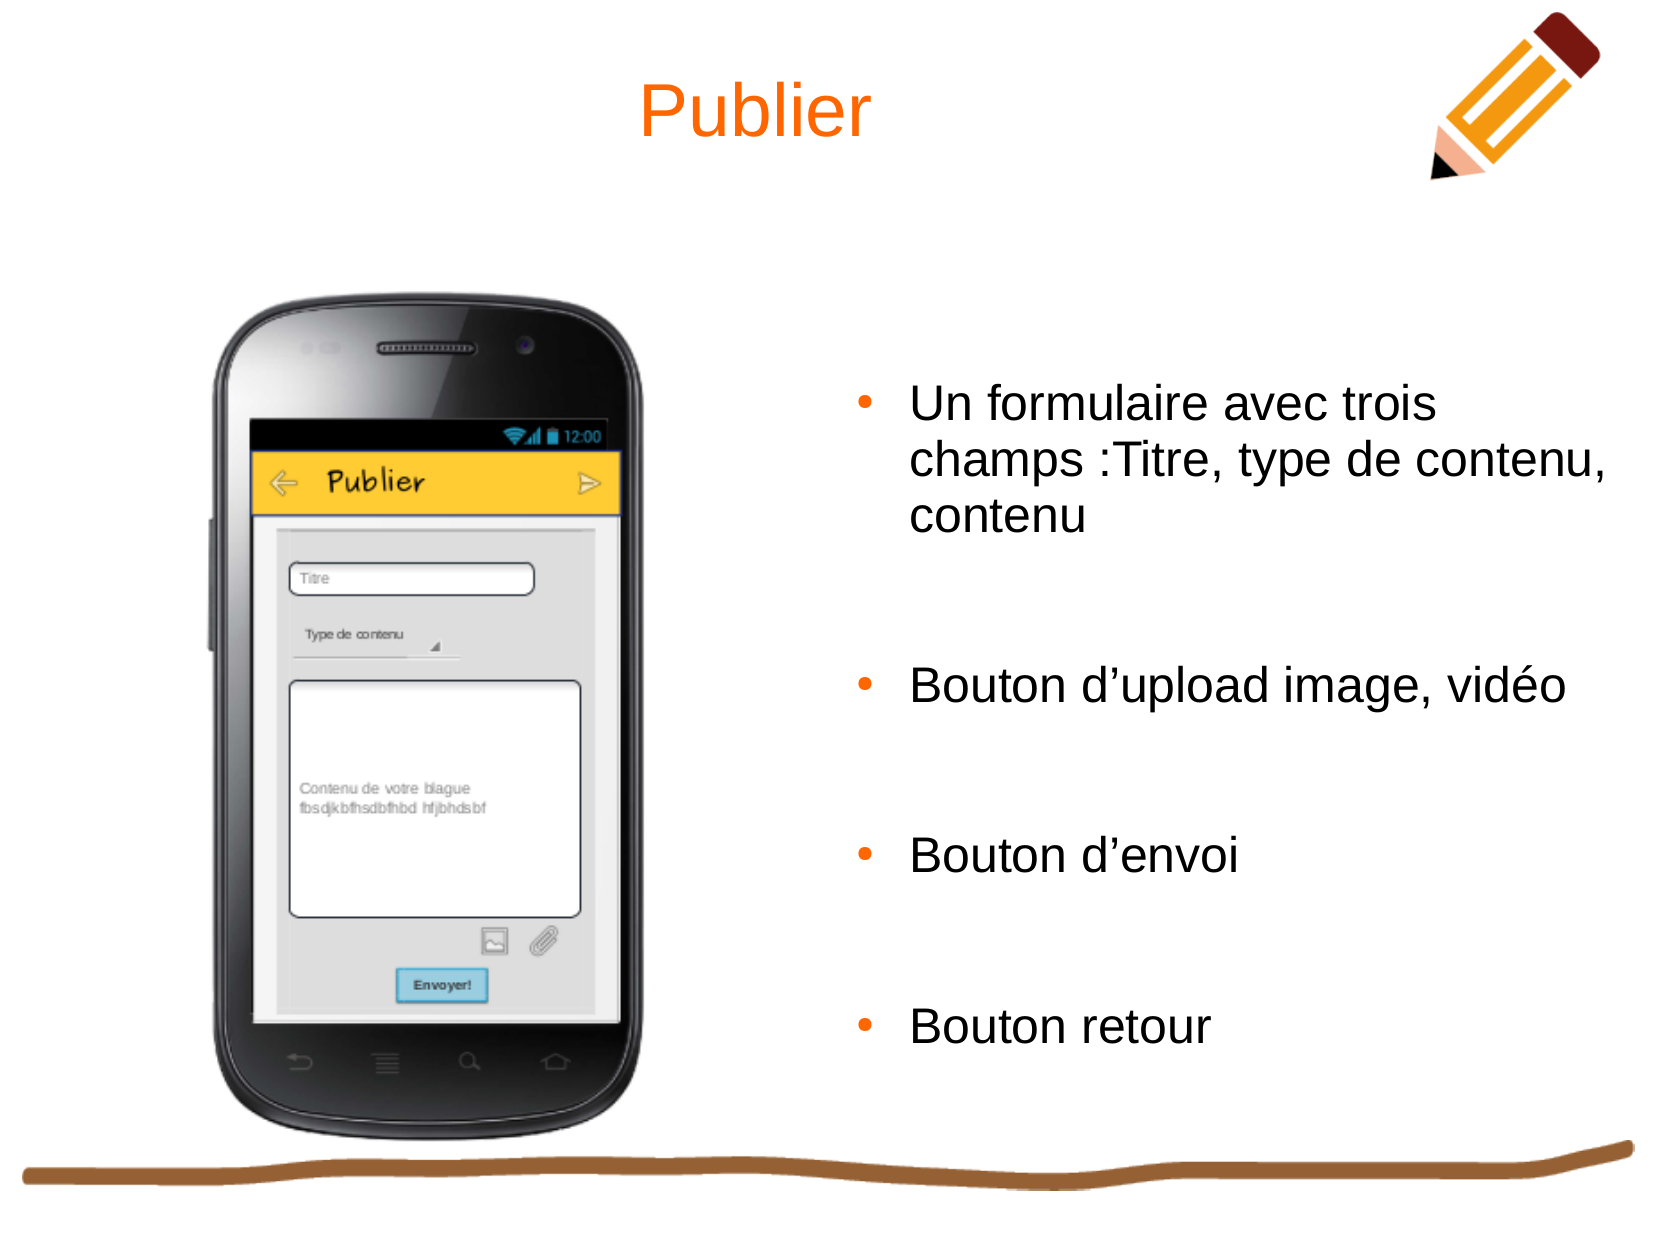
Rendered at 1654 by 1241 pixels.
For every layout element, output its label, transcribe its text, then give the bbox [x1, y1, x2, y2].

picture [22, 283, 1635, 1191]
title Publier [82, 49, 1430, 172]
list Un formulaire avec trois champs :Titre, type de contenu, contenu Bouton d’upload image, vidéo Bouton d’envoi Bouton retour [838, 290, 1619, 1122]
picture [1430, 12, 1601, 181]
